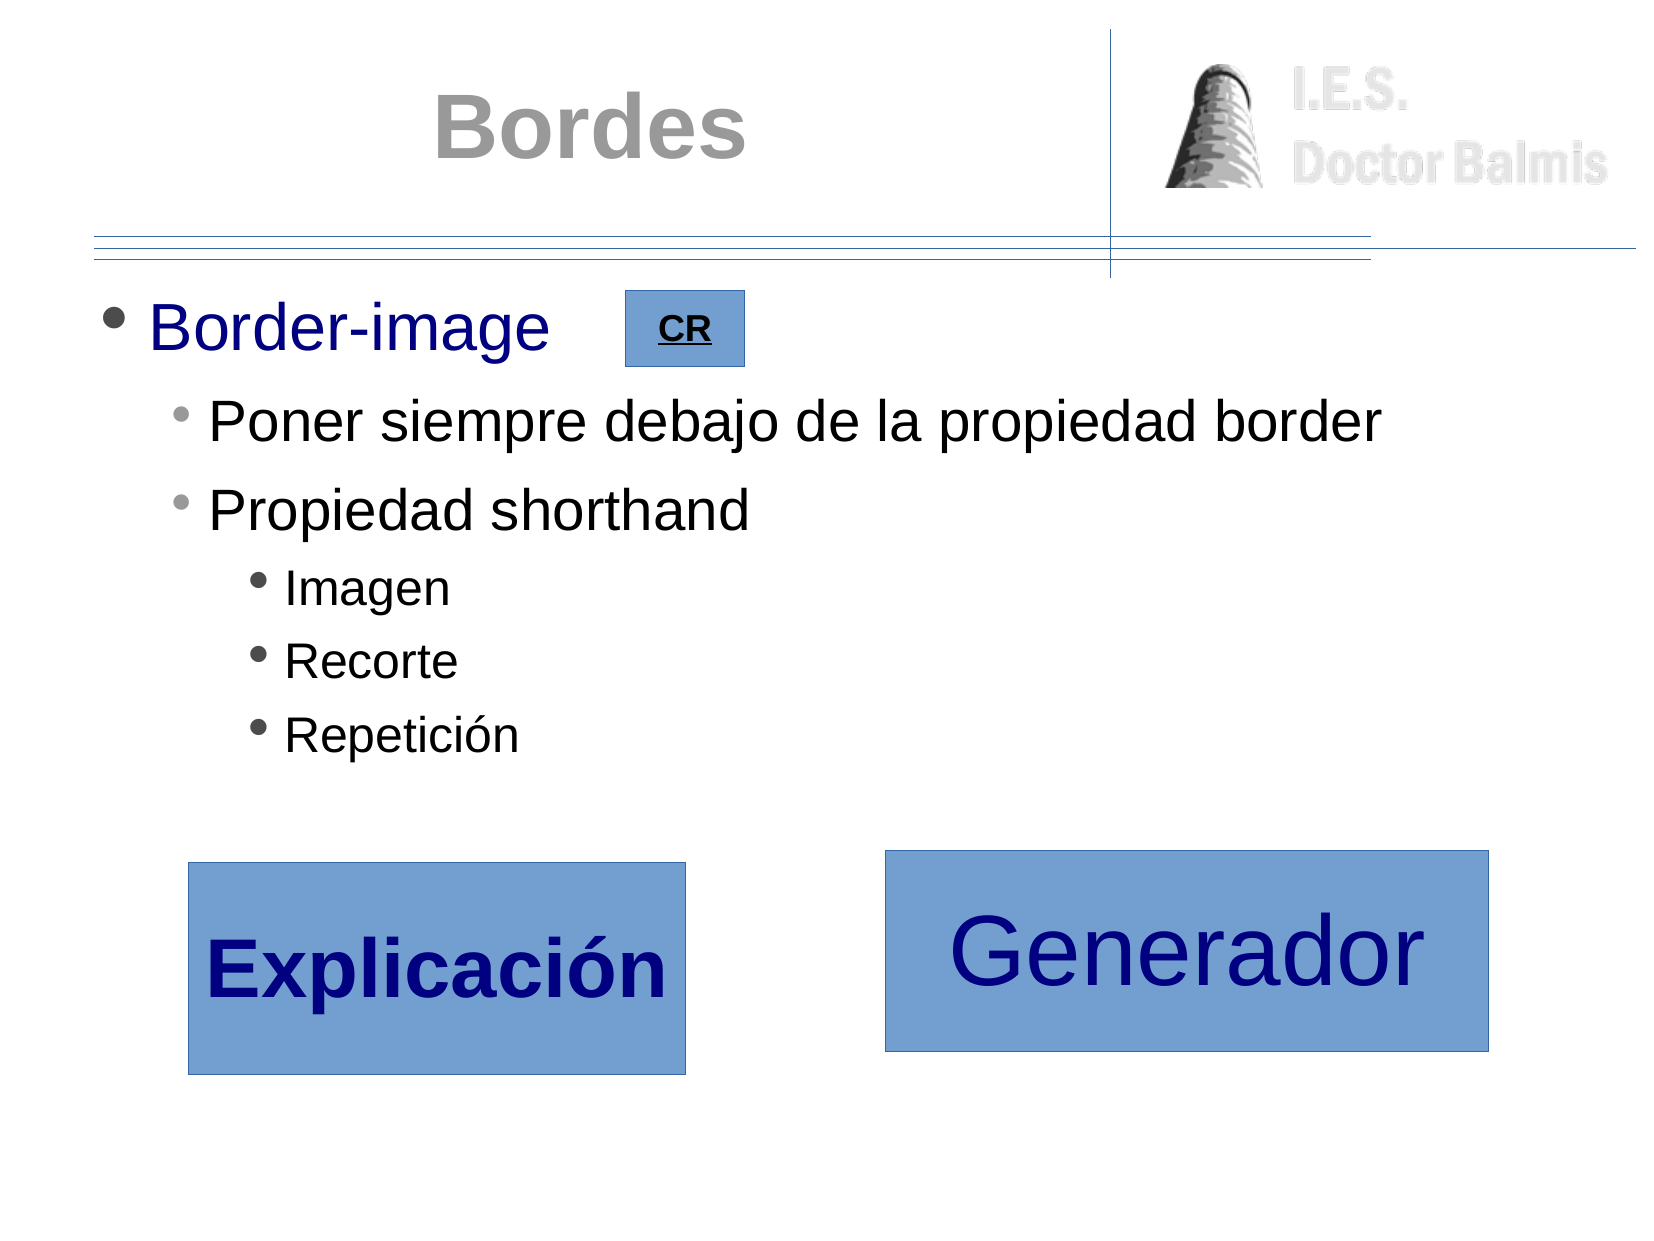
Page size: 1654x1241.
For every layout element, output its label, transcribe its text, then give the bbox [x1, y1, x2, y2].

picture [1133, 64, 1619, 188]
text_box CR [625, 290, 745, 367]
text_box Generador [885, 850, 1489, 1052]
text_box Explicación [188, 862, 686, 1075]
title Bordes [118, 23, 1063, 231]
list Border-image Poner siempre debajo de la propiedad border Propiedad shorthand Imagen Recorte Repetición [82, 290, 1571, 1010]
